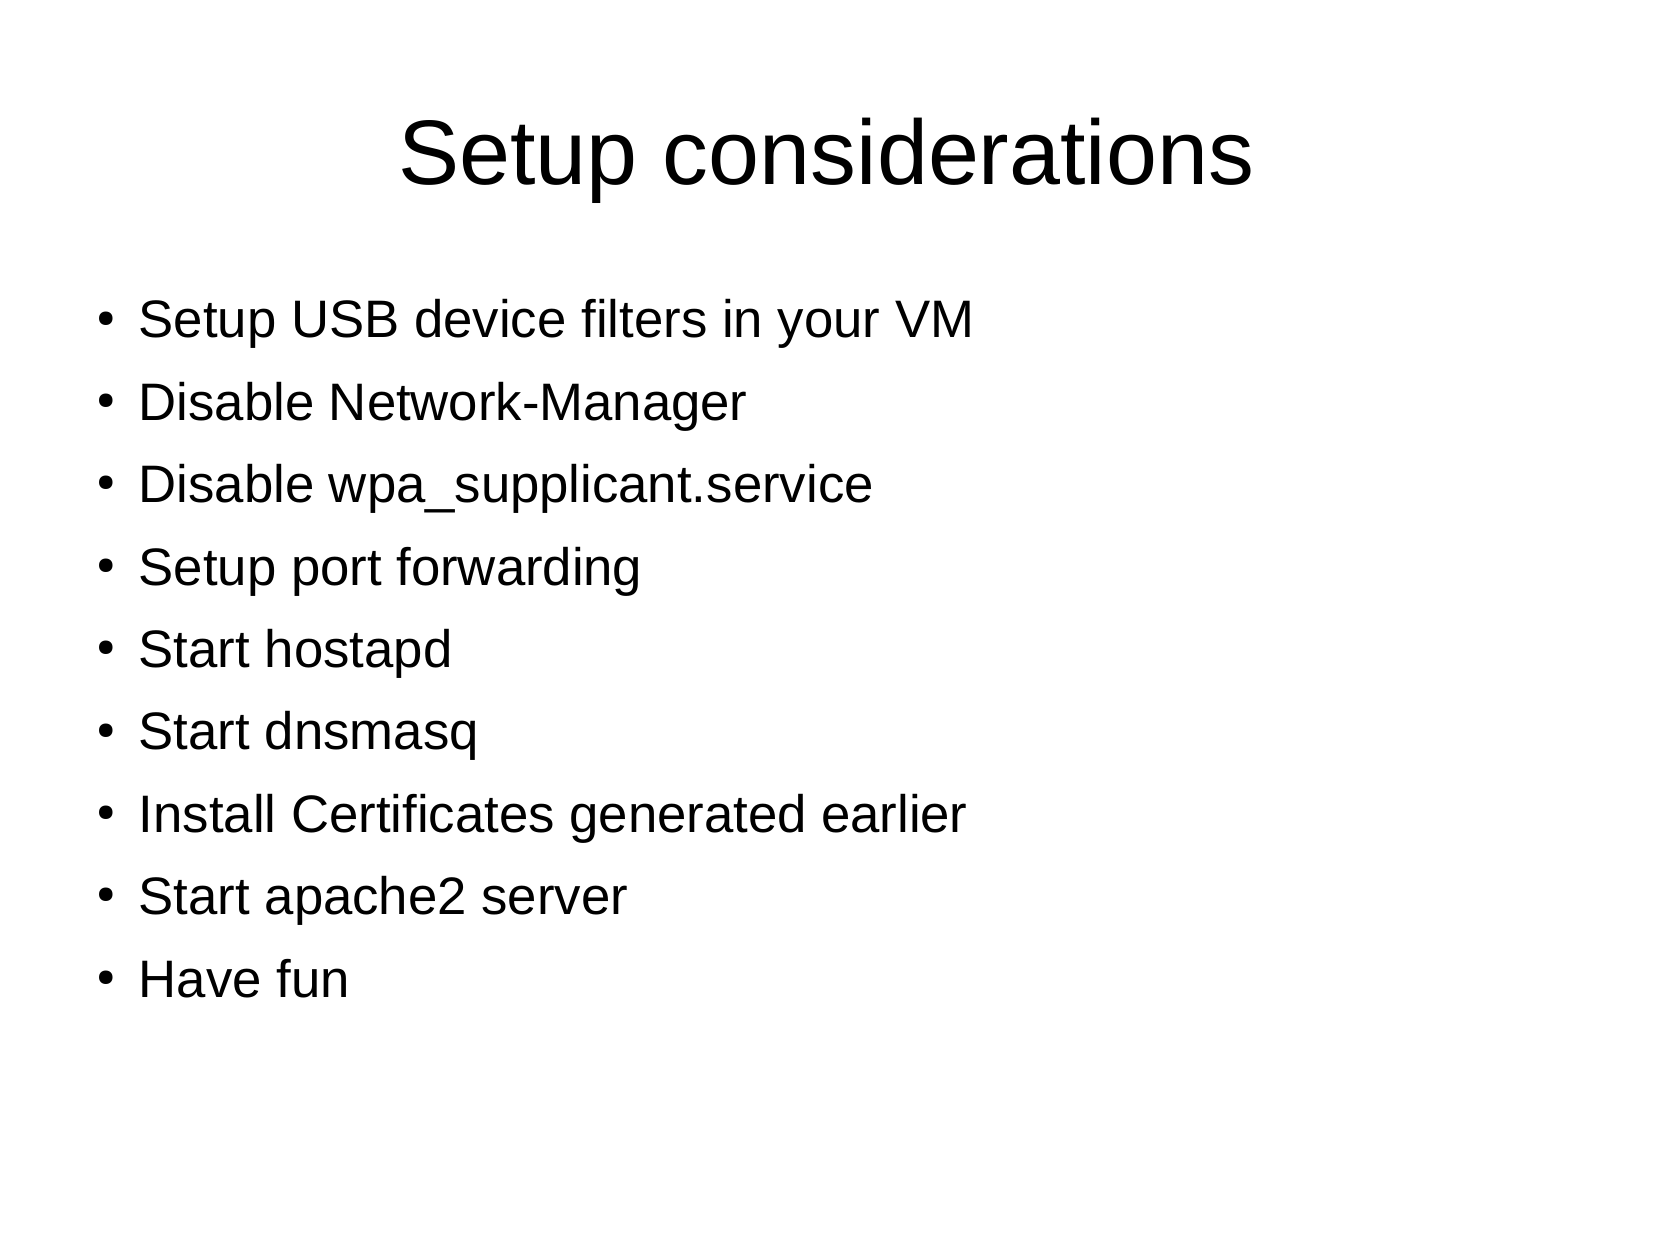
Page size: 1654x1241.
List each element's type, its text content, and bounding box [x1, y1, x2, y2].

title Setup considerations [82, 49, 1571, 257]
list Setup USB device filters in your VM Disable Network-Manager Disable wpa_supplicant.service Setup port forwarding Start hostapd Start dnsmasq Install Certificates generated earlier Start apache2 server Have fun [82, 290, 1571, 1010]
